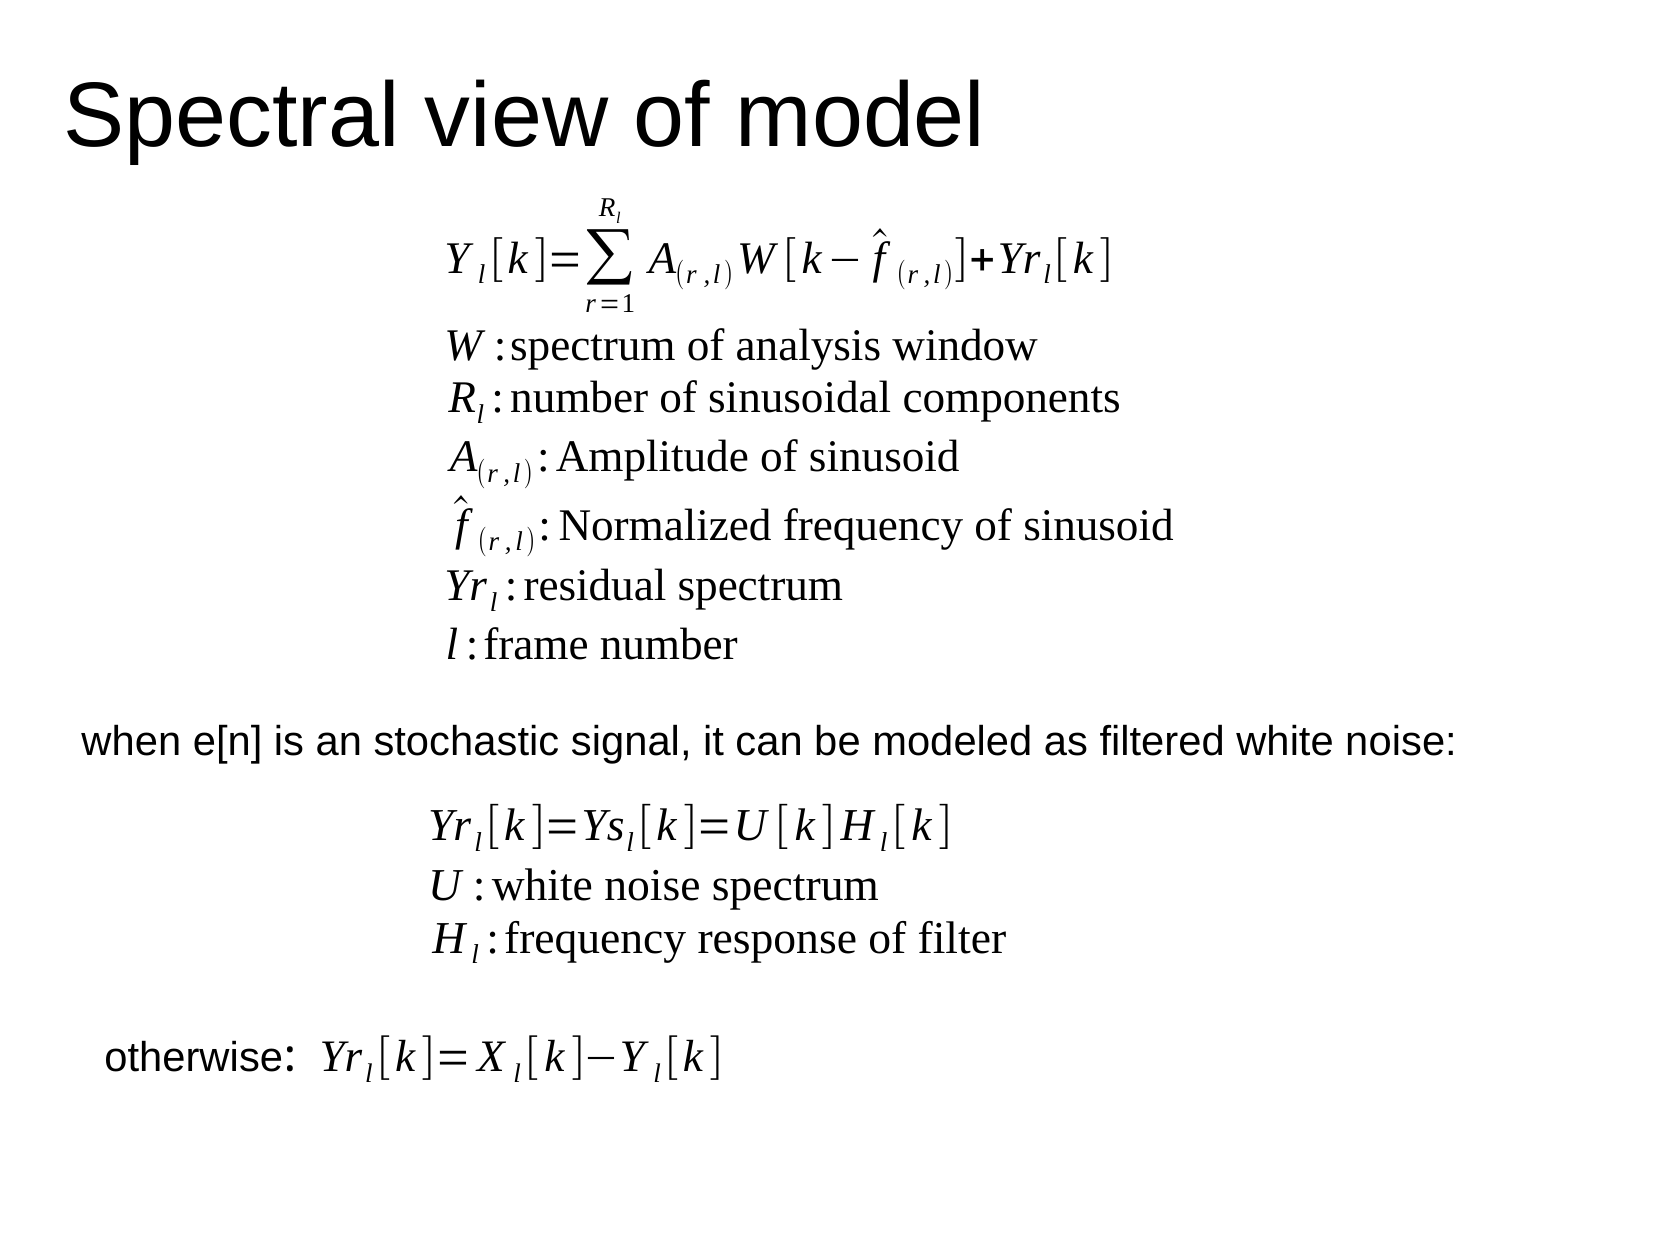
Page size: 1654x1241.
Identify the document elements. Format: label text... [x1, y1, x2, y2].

title Spectral view of model [63, 21, 1414, 209]
text_box when e[n] is an stochastic signal, it can be modeled as filtered white noise: [66, 707, 1473, 773]
chart [314, 1031, 729, 1089]
text_box otherwise: [89, 1019, 312, 1090]
chart [422, 799, 1015, 1022]
chart [438, 209, 1182, 707]
